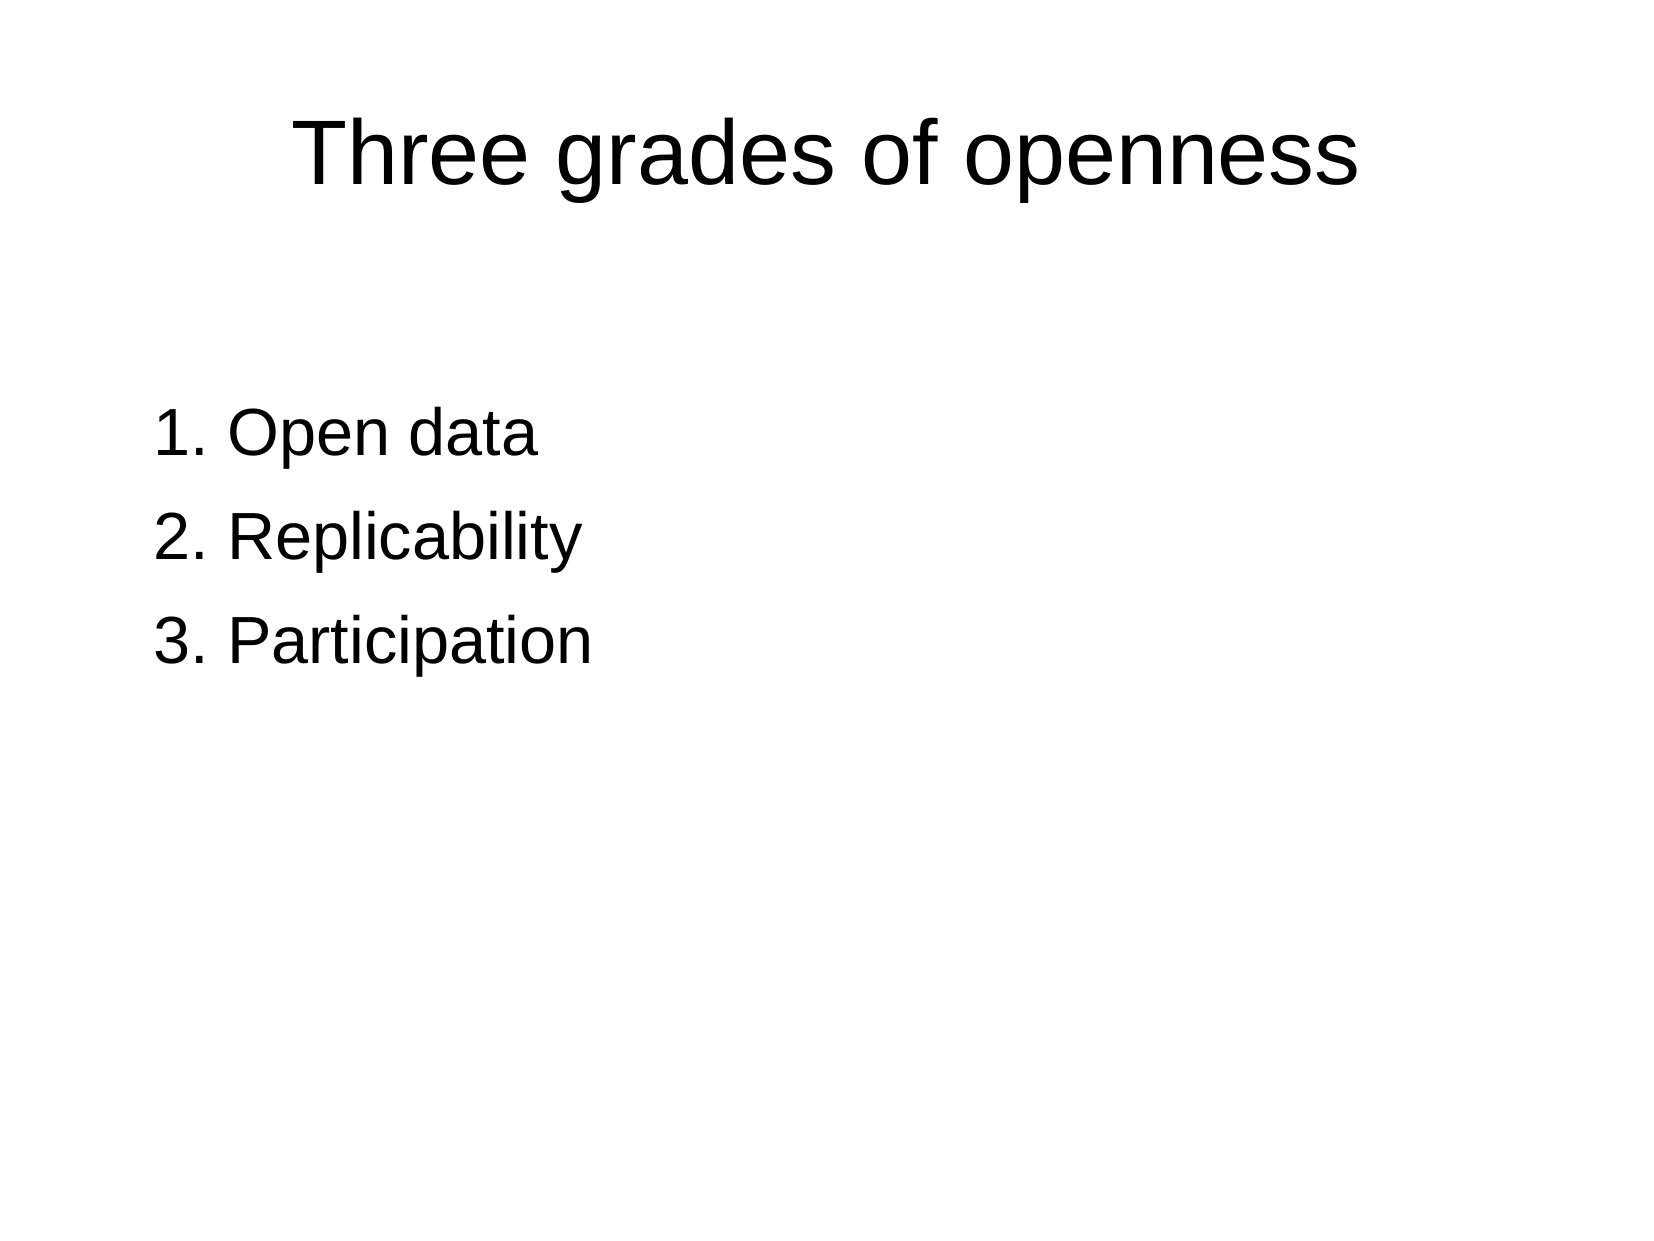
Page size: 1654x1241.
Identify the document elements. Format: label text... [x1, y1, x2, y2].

list 1. Open data 2. Replicability 3. Participation [82, 290, 1571, 1010]
title Three grades of openness [82, 49, 1571, 257]
